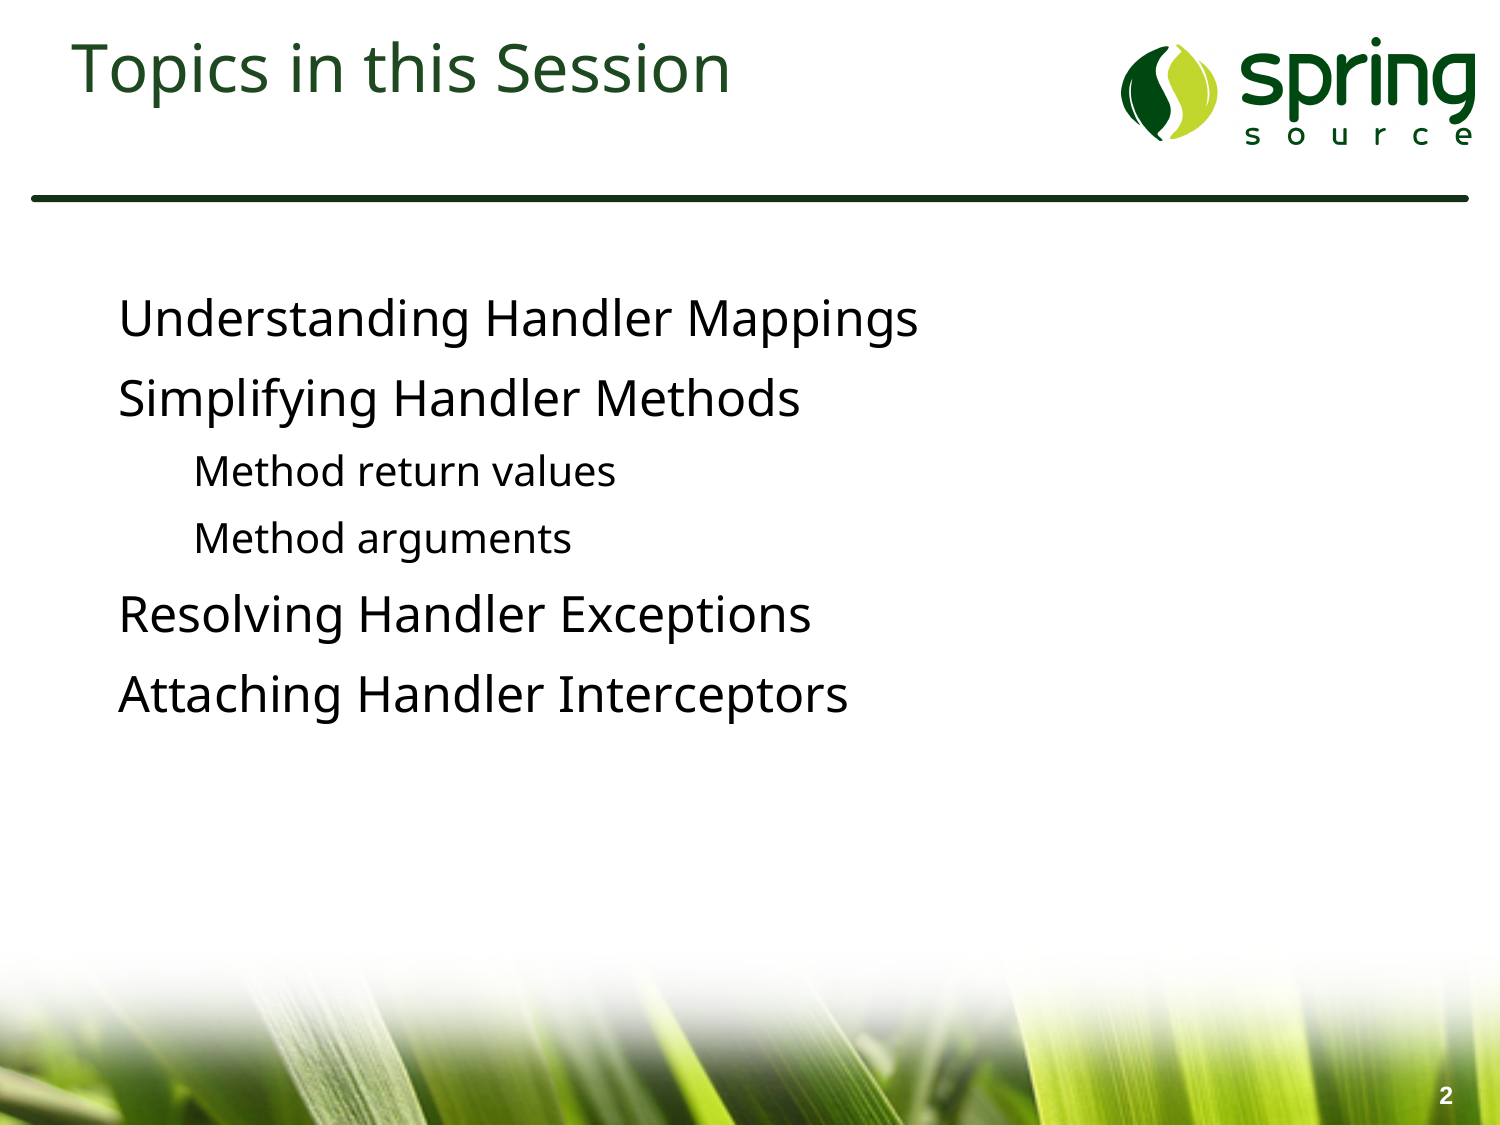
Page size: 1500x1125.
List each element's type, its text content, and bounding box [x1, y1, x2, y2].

picture [0, 944, 1500, 1125]
list Understanding Handler Mappings Simplifying Handler Methods Method return values Method arguments Resolving Handler Exceptions Attaching Handler Interceptors [103, 275, 1394, 938]
title Topics in this Session [56, 13, 1089, 176]
picture [1121, 37, 1475, 145]
